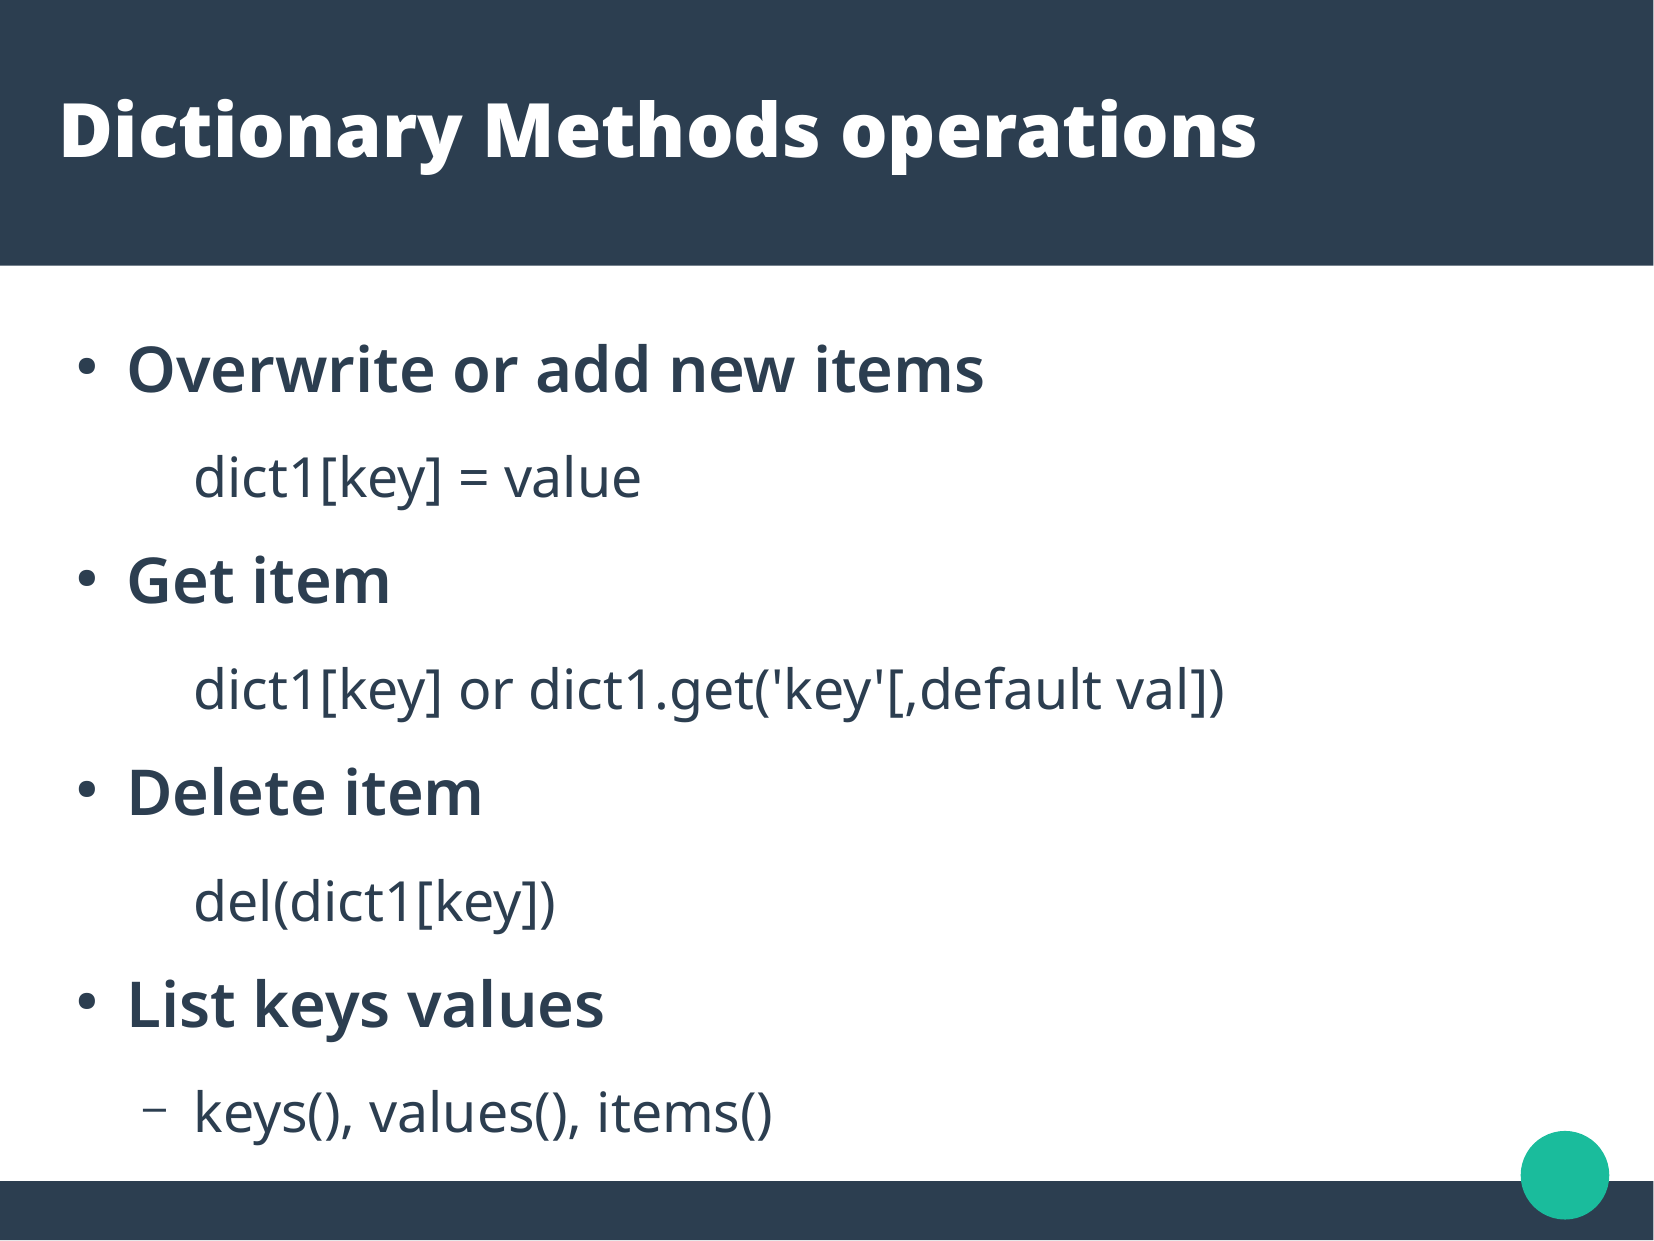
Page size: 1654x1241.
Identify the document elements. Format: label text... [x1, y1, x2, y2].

list Overwrite or add new items dict1[key] = value Get item dict1[key] or dict1.get('key'[,default val]) Delete item del(dict1[key]) List keys values keys(), values(), items() [59, 324, 1595, 1152]
title Dictionary Methods operations [59, 49, 1595, 207]
